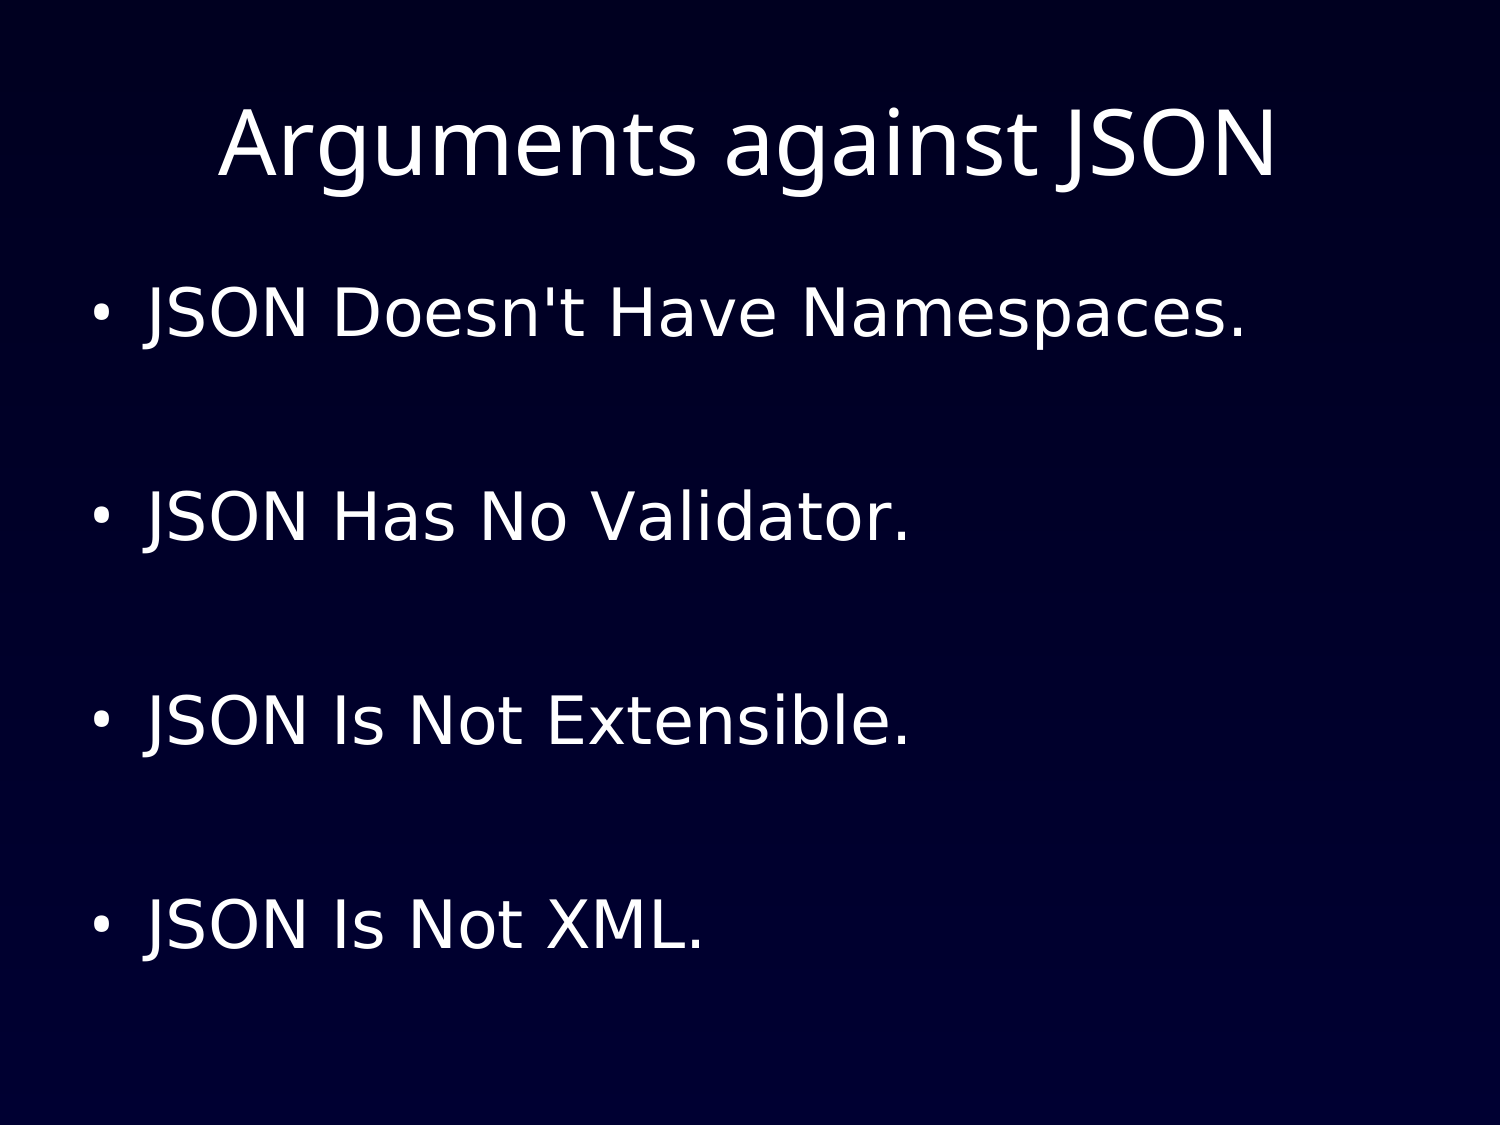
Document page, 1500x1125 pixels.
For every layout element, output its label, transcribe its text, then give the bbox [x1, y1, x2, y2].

title Arguments against JSON [75, 45, 1426, 233]
list JSON Doesn't Have Namespaces. JSON Has No Validator. JSON Is Not Extensible. JSON Is Not XML. [75, 262, 1426, 1101]
